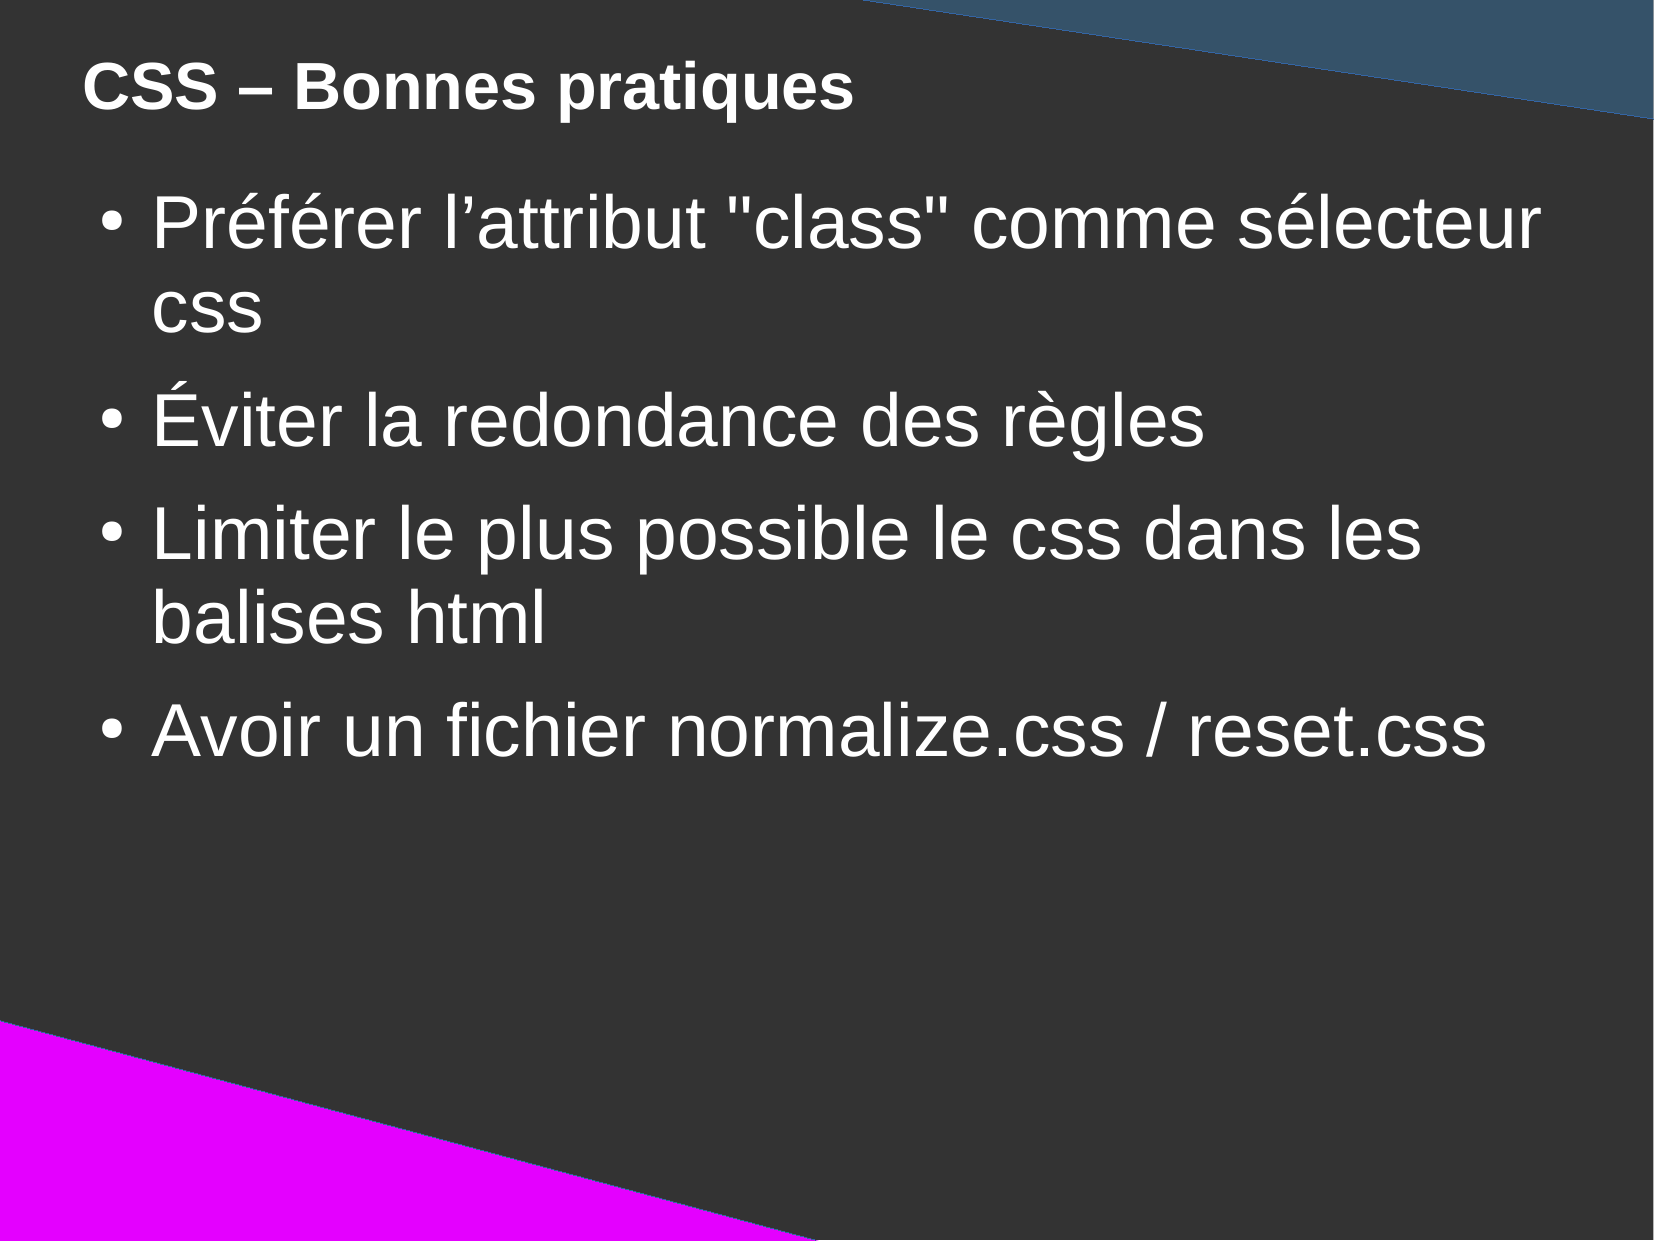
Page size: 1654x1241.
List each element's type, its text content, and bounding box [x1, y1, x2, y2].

list Préférer l’attribut "class" comme sélecteur css Éviter la redondance des règles Limiter le plus possible le css dans les balises html Avoir un fichier normalize.css / reset.css [80, 180, 1605, 1052]
text_box [0, 1020, 819, 1241]
text_box [863, 0, 1654, 120]
title CSS – Bonnes pratiques [82, 49, 1571, 152]
